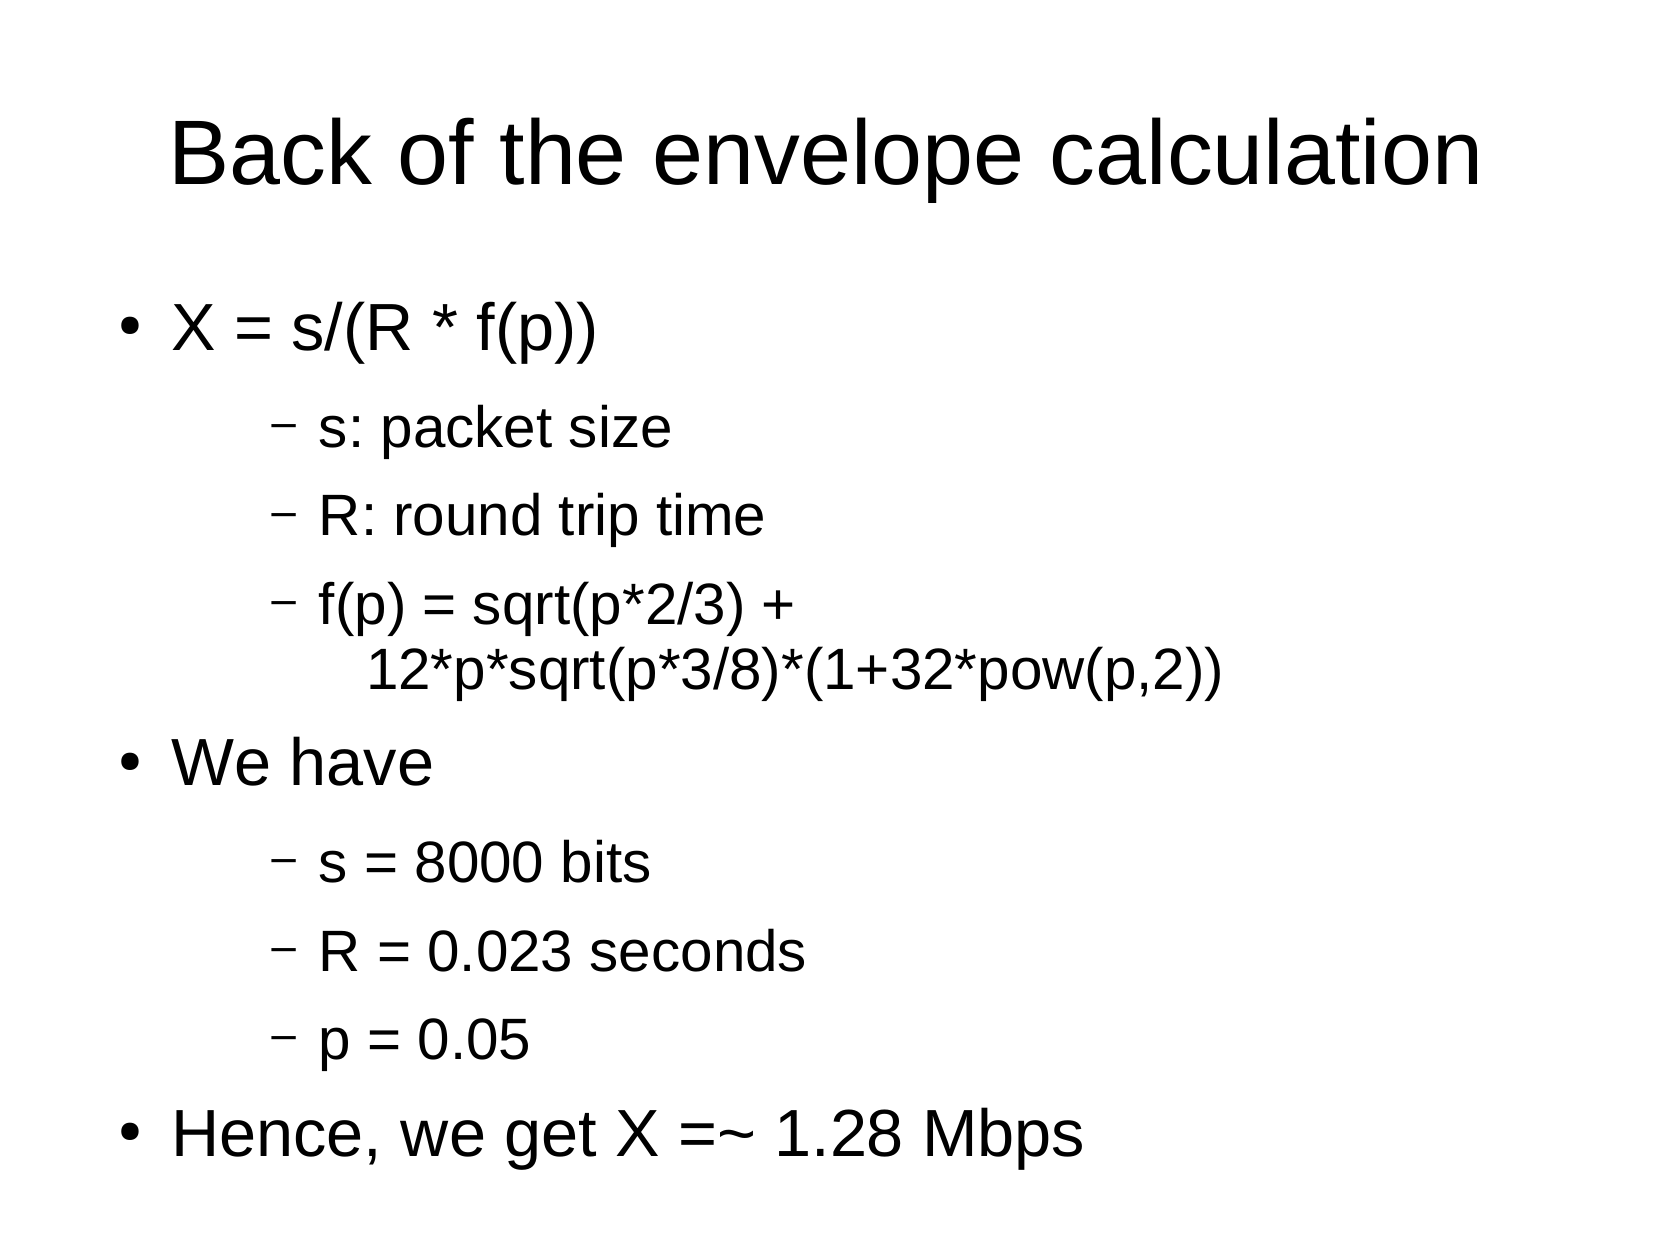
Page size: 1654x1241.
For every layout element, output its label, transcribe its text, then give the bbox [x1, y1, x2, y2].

title Back of the envelope calculation [82, 49, 1571, 257]
list X = s/(R * f(p)) s: packet size R: round trip time f(p) = sqrt(p*2/3) + 12*p*sqrt(p*3/8)*(1+32*pow(p,2)) We have s = 8000 bits R = 0.023 seconds p = 0.05 Hence, we get X =~ 1.28 Mbps [82, 290, 1571, 1176]
